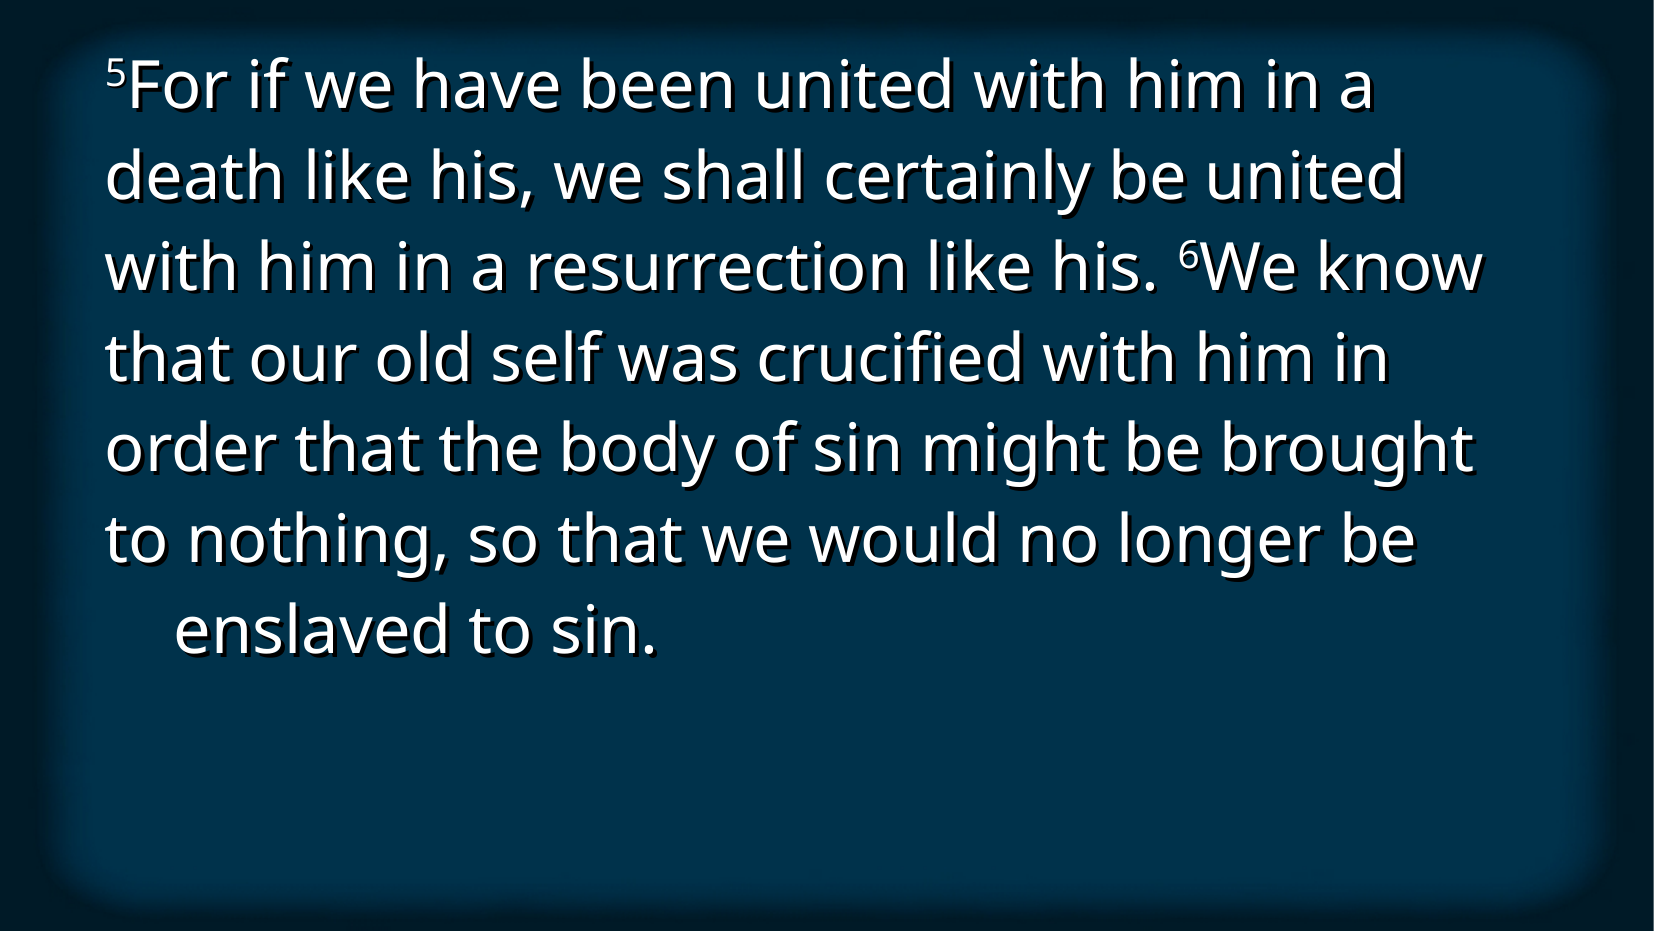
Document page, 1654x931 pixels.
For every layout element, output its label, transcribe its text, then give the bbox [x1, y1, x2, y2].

text_box 5For if we have been united with him in a death like his, we shall certainly be united with him in a resurrection like his. 6We know that our old self was crucified with him in order that the body of sin might be brought to nothing, so that we would no longer be enslaved to sin. [90, 30, 1561, 667]
picture [0, 0, 1654, 931]
